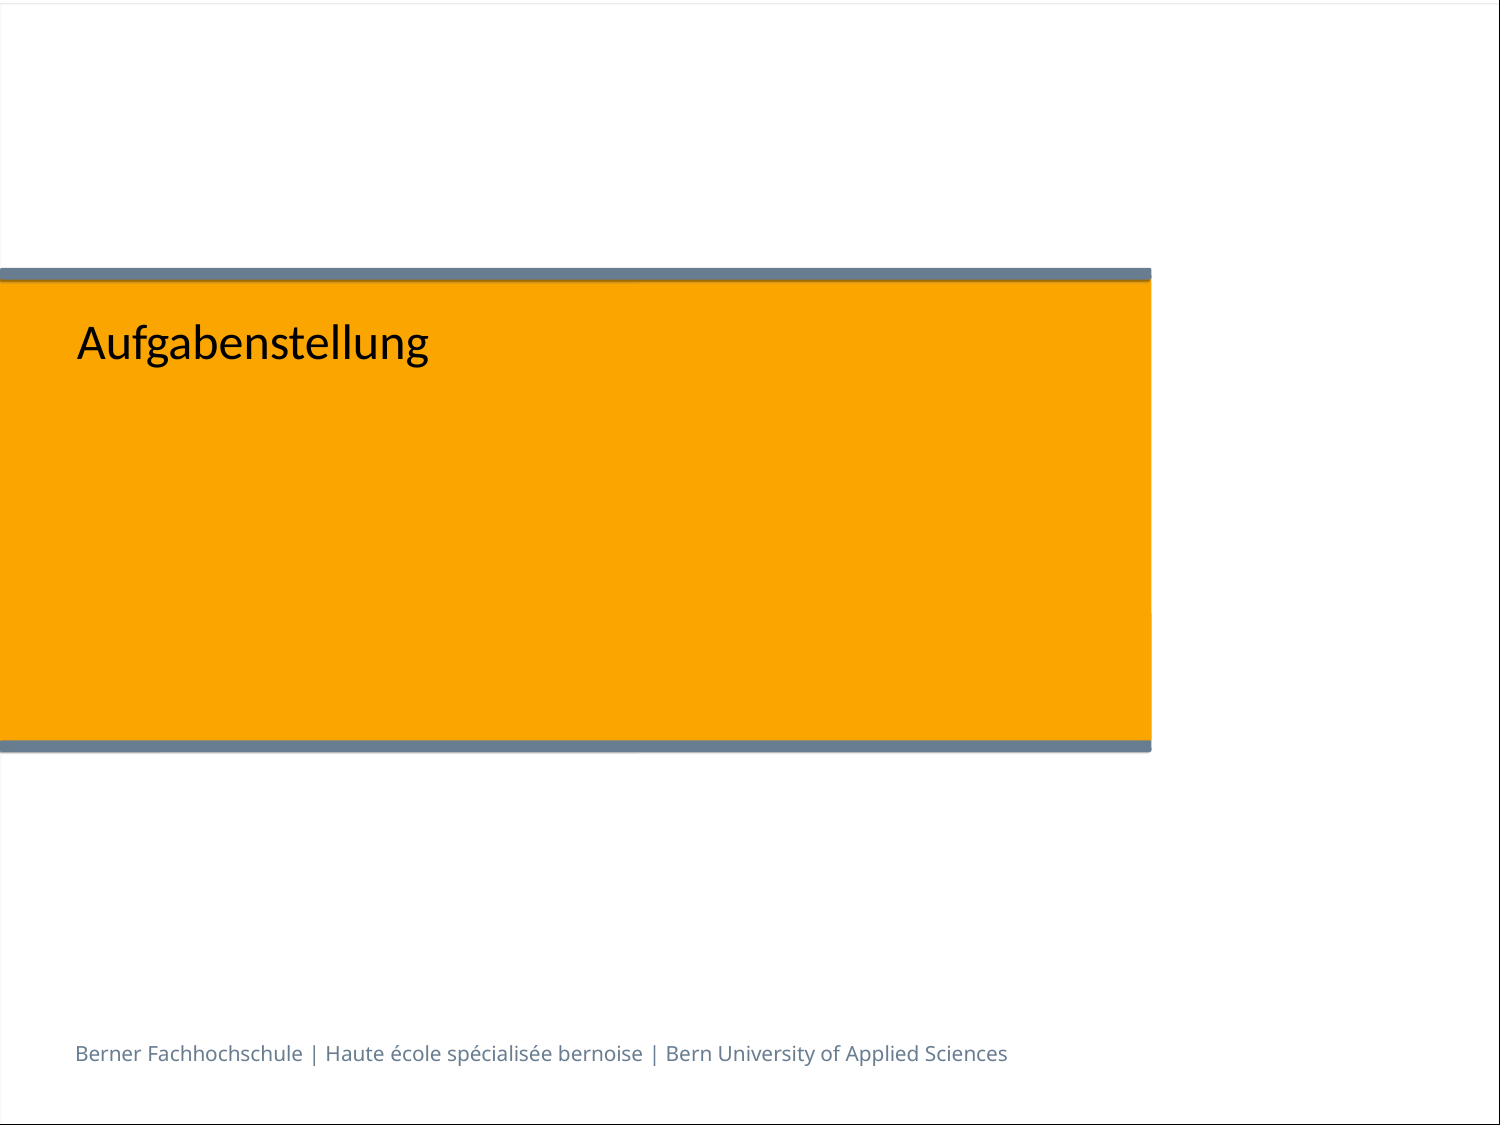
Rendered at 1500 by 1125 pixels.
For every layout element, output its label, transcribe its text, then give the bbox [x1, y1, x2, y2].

title Aufgabenstellung [76, 301, 1146, 390]
